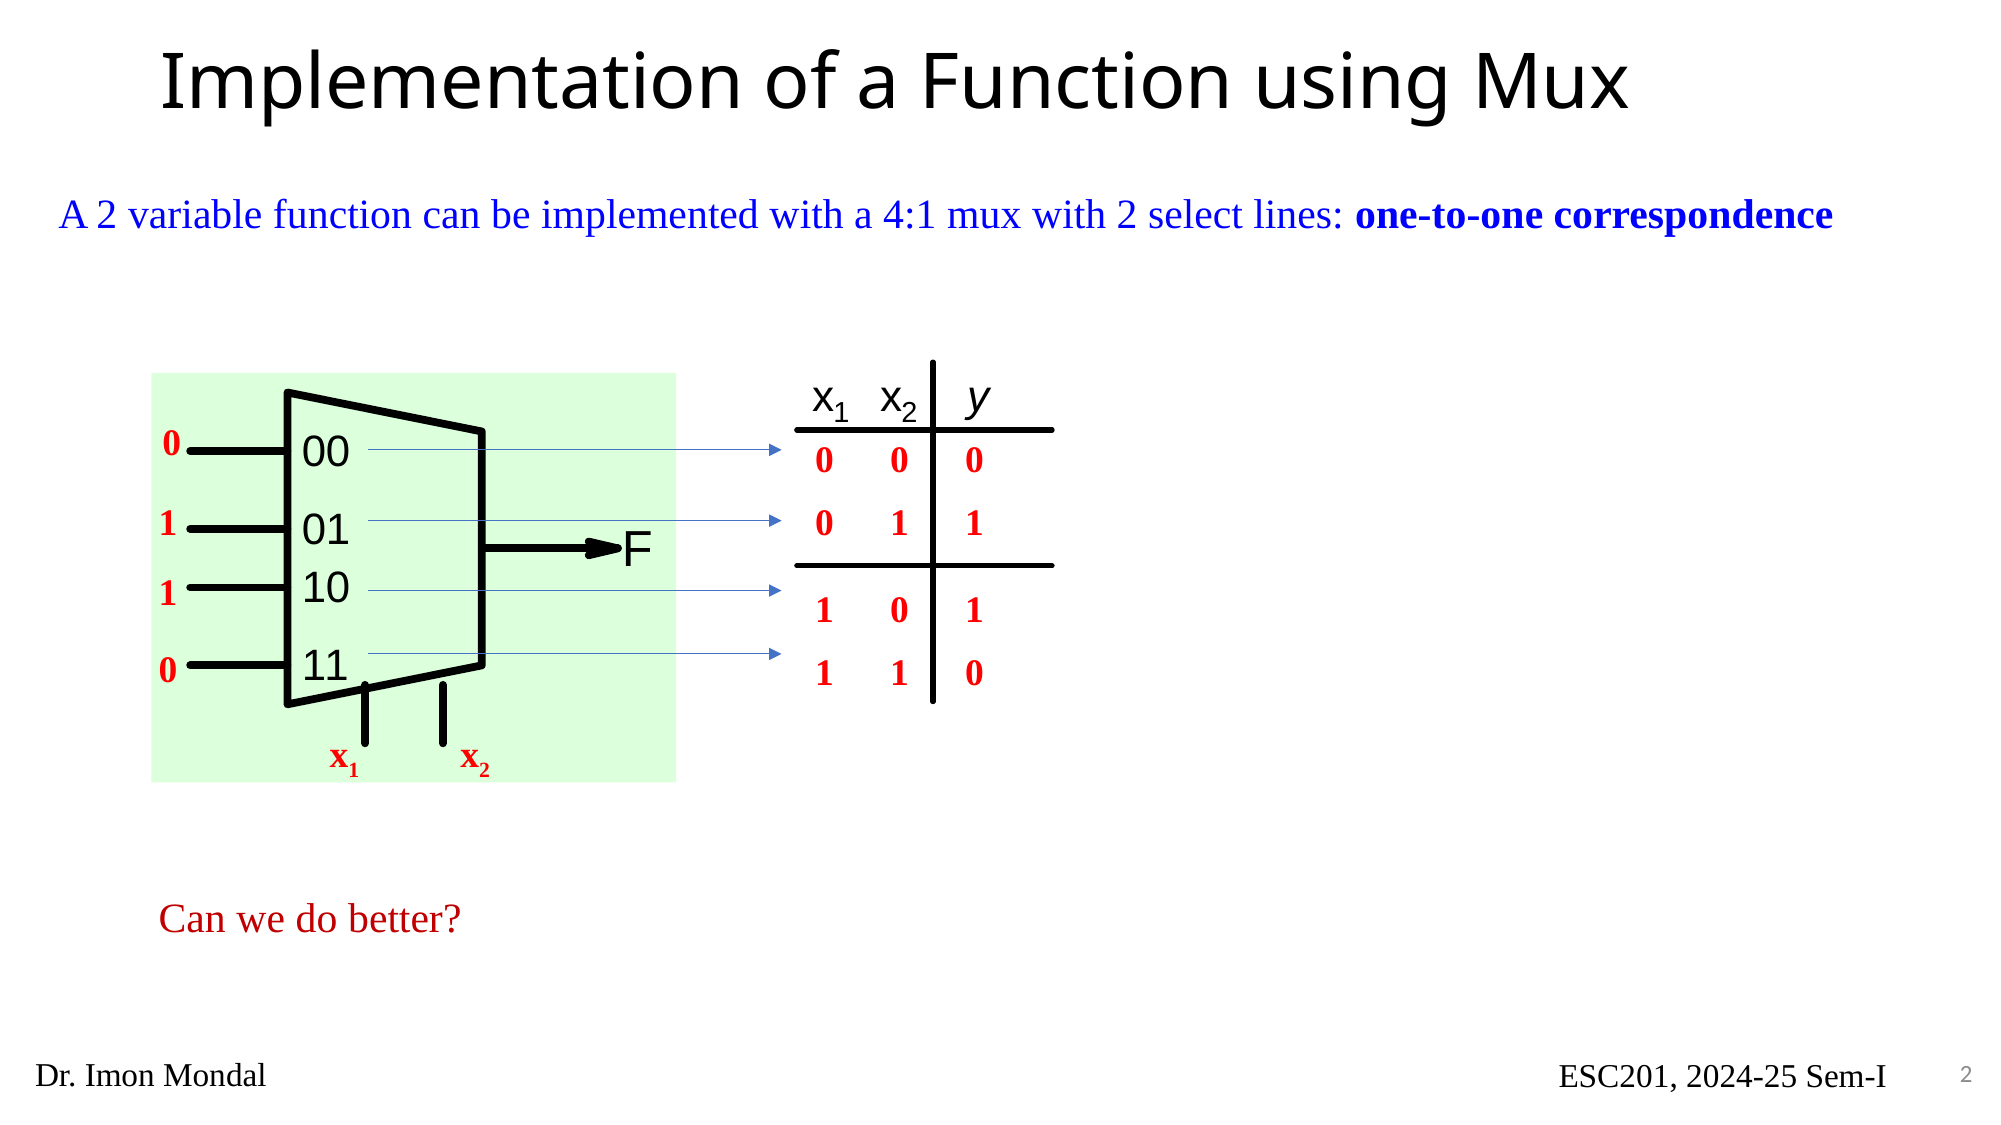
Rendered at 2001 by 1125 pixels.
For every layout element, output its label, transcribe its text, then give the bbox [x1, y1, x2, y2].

text_box 1 [143, 490, 195, 551]
text_box x1 [314, 722, 375, 789]
text_box 1 [875, 490, 927, 551]
text_box 1 [800, 640, 852, 701]
text_box 0 [875, 578, 927, 638]
text_box x2 [445, 722, 506, 789]
title Implementation of a Function using Mux [145, 19, 1871, 149]
text_box 1 [950, 578, 1002, 638]
text_box 0 [800, 490, 852, 551]
text_box 0 [143, 637, 195, 698]
text_box A 2 variable function can be implemented with a 4:1 mux with 2 select lines: one-to-one correspondence [43, 179, 1877, 245]
text_box 0 [147, 410, 186, 471]
chart [151, 372, 677, 783]
text_box 1 [143, 560, 195, 621]
text_box 0 [875, 428, 927, 488]
text_box 1 [800, 578, 852, 638]
text_box 0 [950, 640, 1002, 701]
text_box 0 [800, 428, 852, 488]
text_box 1 [875, 640, 927, 701]
text_box 1 [950, 490, 1002, 551]
text_box 0 [950, 428, 1002, 488]
text_box Can we do better? [144, 883, 1714, 949]
chart [762, 328, 1087, 736]
